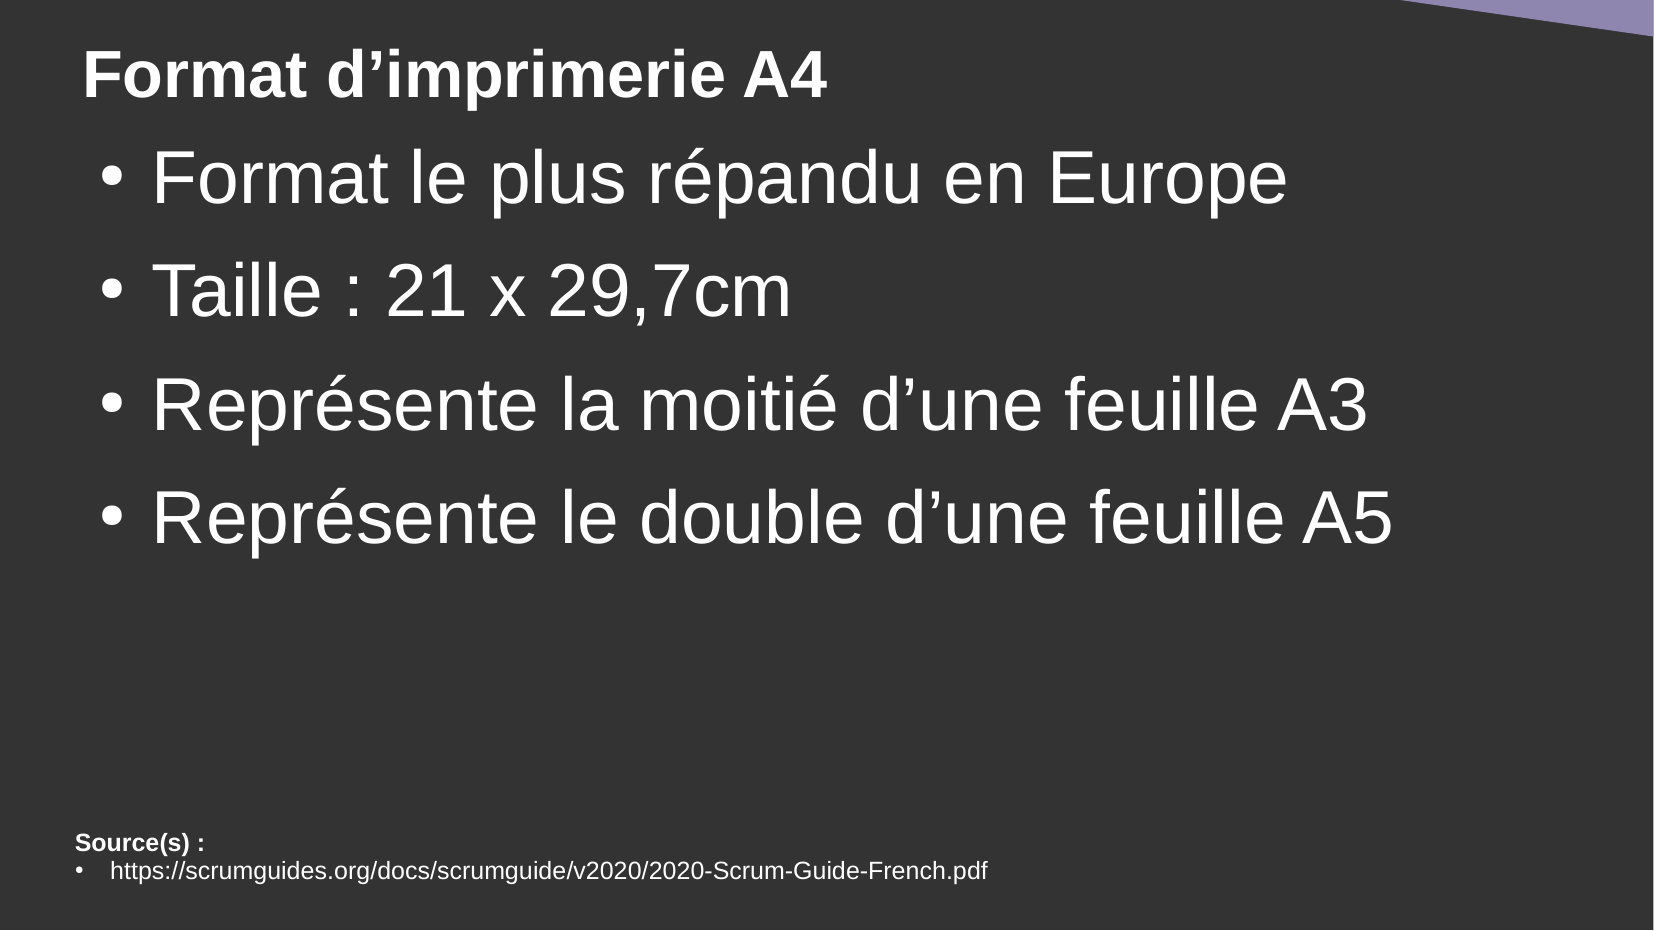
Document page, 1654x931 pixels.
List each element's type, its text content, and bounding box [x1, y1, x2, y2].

text_box Source(s) : https://scrumguides.org/docs/scrumguide/v2020/2020-Scrum-Guide-French.pdf [60, 821, 1546, 921]
text_box [1400, 0, 1654, 37]
title Format d’imprimerie A4 [82, 37, 1571, 122]
list Format le plus répandu en Europe Taille : 21 x 29,7cm Représente la moitié d’une feuille A3 Représente le double d’une feuille A5 [80, 135, 1620, 777]
